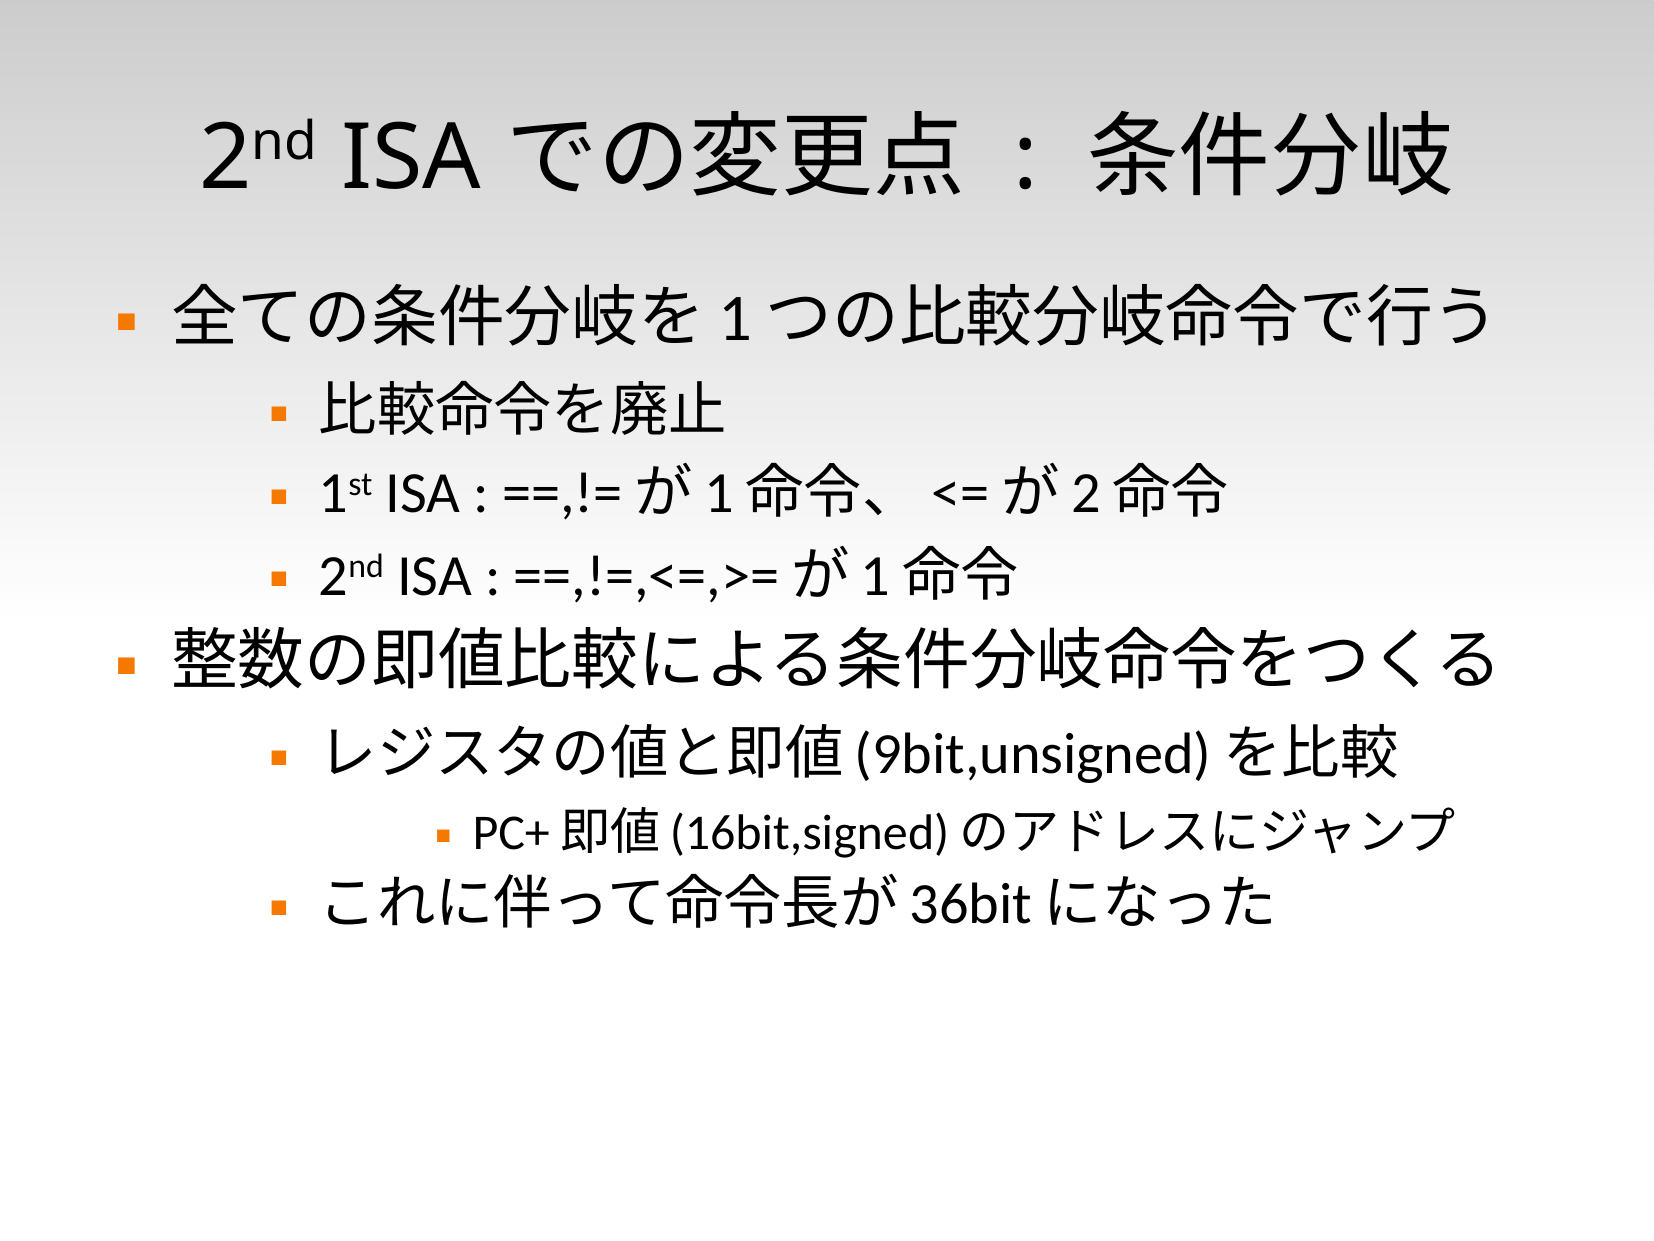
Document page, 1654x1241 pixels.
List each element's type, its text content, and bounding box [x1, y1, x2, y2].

list 全ての条件分岐を1つの比較分岐命令で行う 比較命令を廃止 1st ISA : ==,!=が1命令、<=が2命令 2nd ISA : ==,!=,<=,>=が1命令 整数の即値比較による条件分岐命令をつくる レジスタの値と即値(9bit,unsigned)を比較 PC+即値(16bit,signed)のアドレスにジャンプ これに伴って命令長が36bitになった [82, 290, 1571, 1109]
title 2nd ISAでの変更点 : 条件分岐 [82, 49, 1571, 257]
